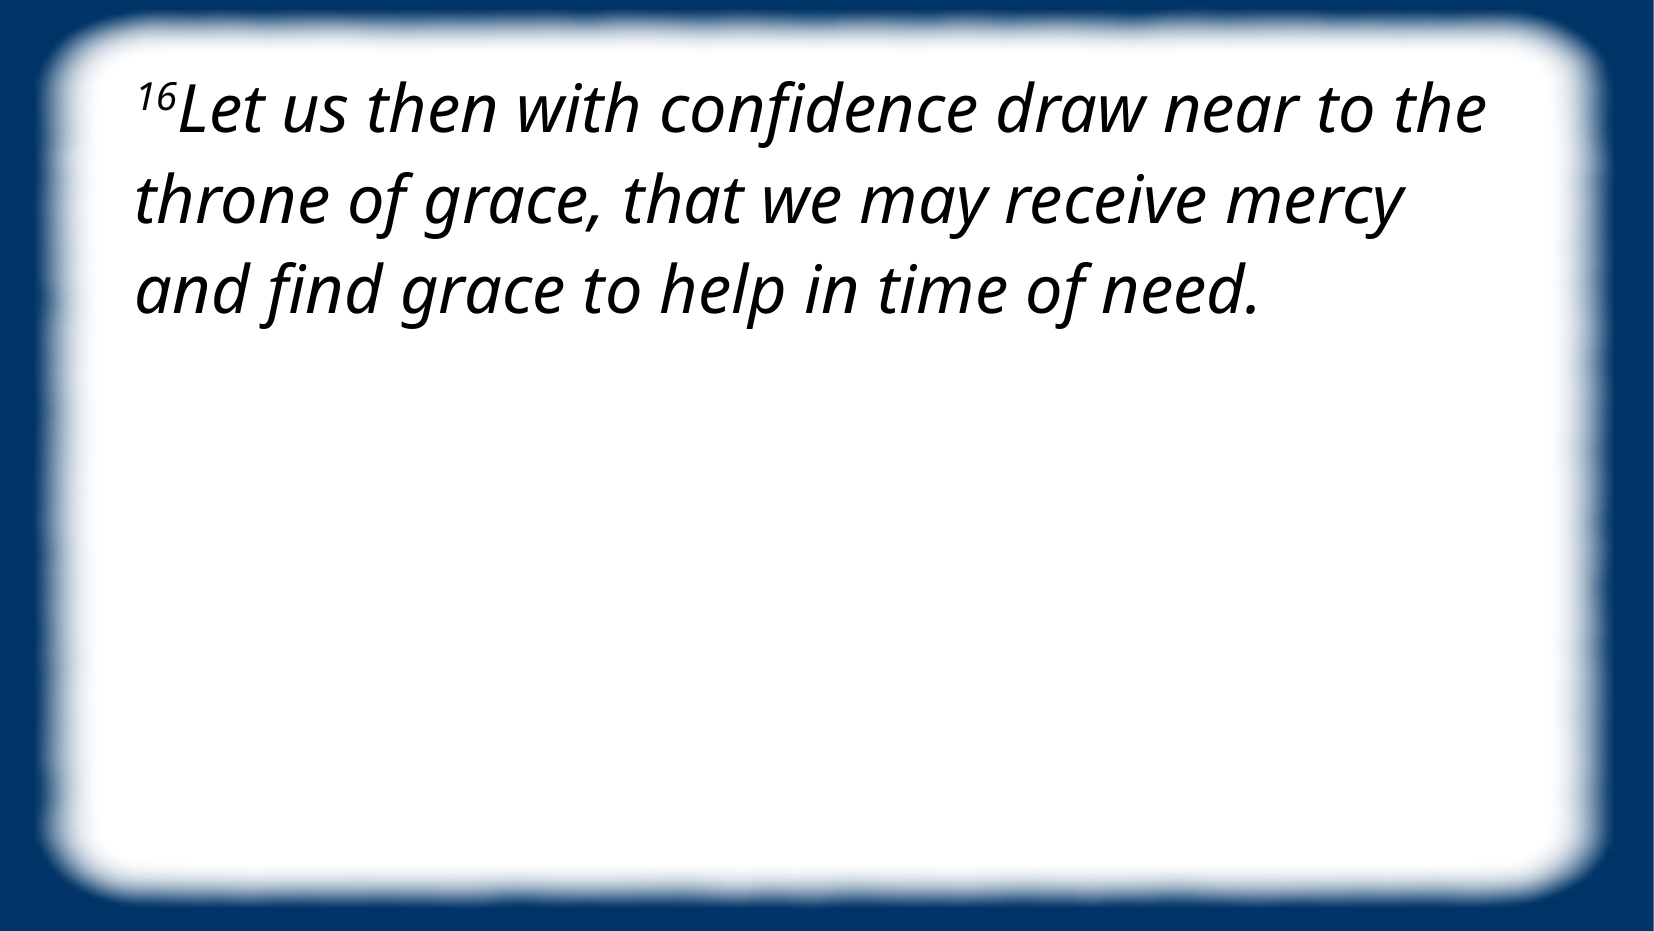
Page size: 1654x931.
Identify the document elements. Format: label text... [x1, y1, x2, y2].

picture [0, 0, 1654, 931]
text_box 16Let us then with confidence draw near to the throne of grace, that we may receive mercy and find grace to help in time of need. [120, 53, 1516, 343]
